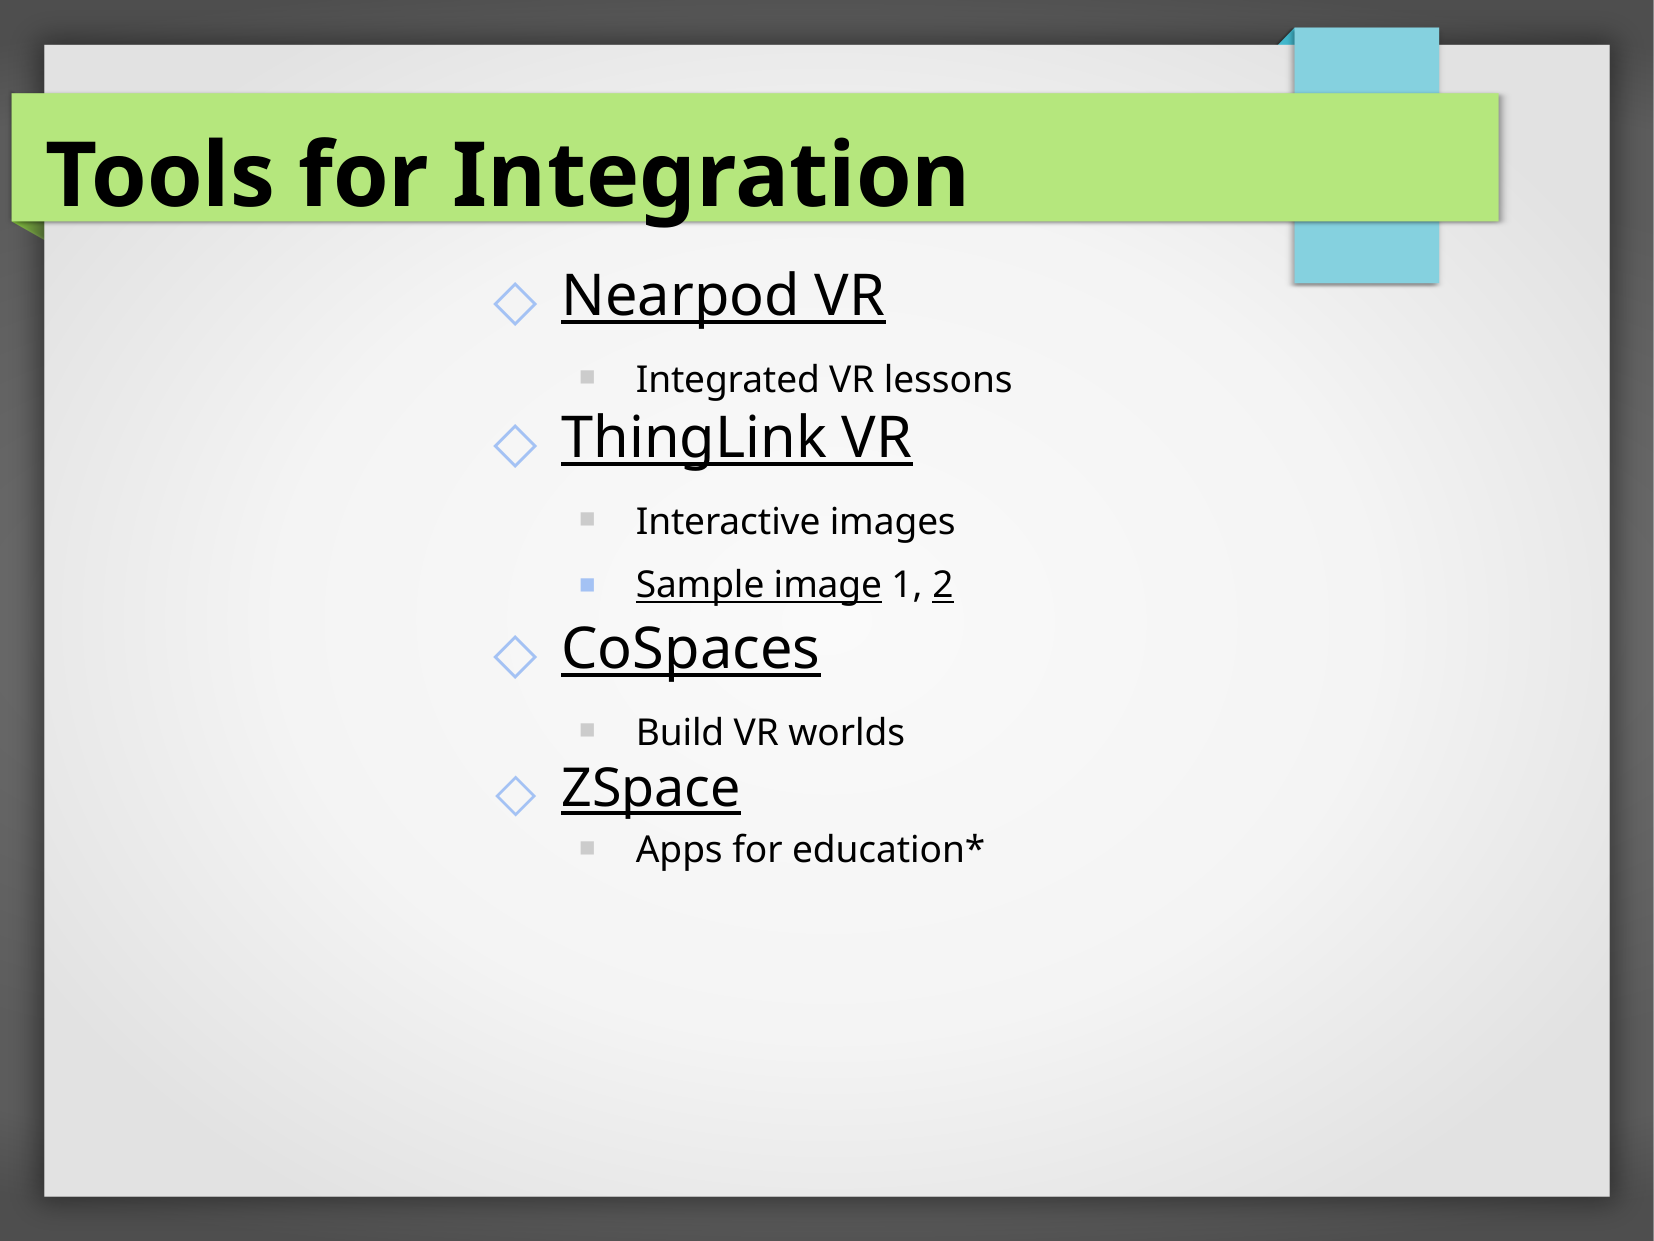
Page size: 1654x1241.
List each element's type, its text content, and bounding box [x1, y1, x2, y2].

title Tools for Integration [30, 35, 1229, 240]
picture [0, 0, 1654, 1241]
list Nearpod VR Integrated VR lessons ThingLink VR Interactive images Sample image 1, 2 CoSpaces Build VR worlds ZSpace Apps for education* [472, 242, 1135, 1135]
